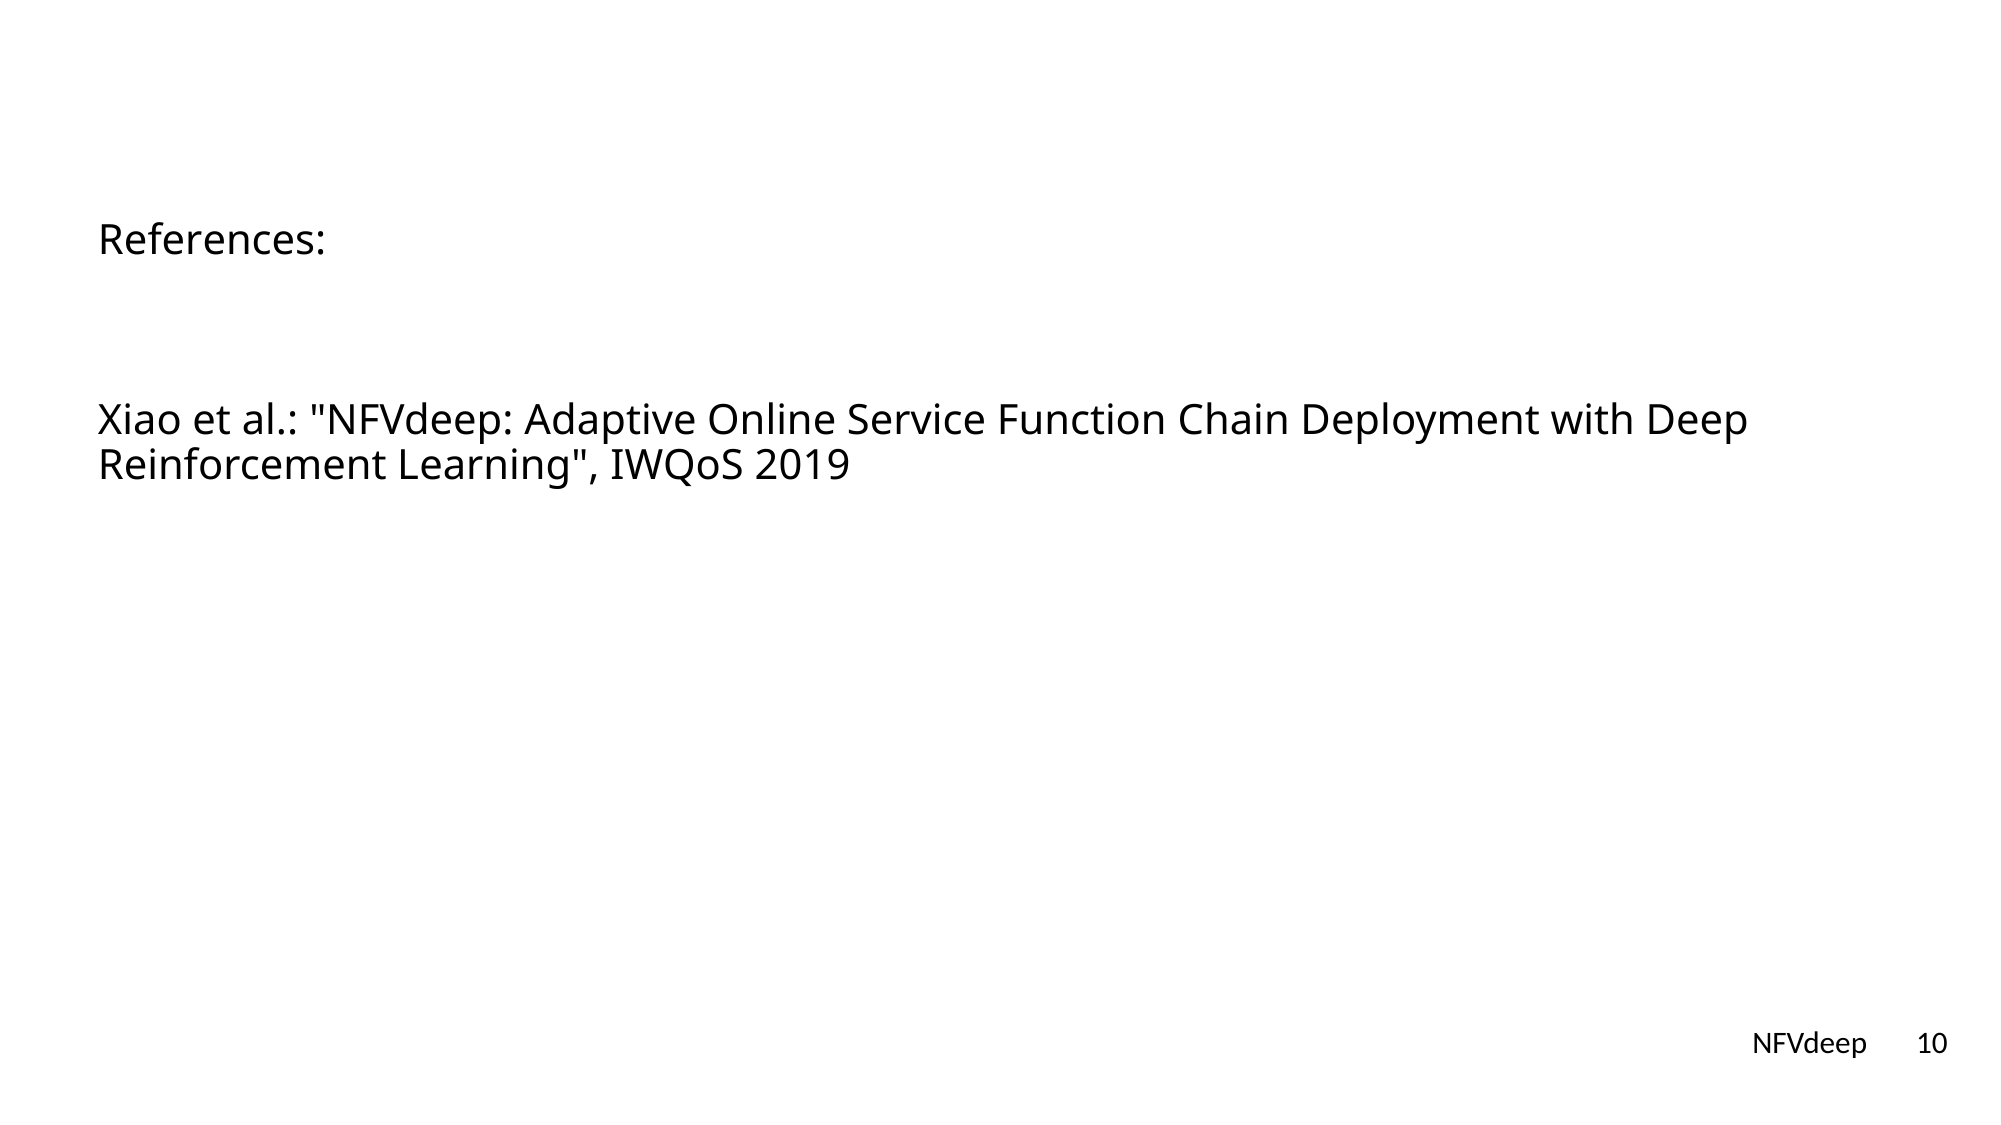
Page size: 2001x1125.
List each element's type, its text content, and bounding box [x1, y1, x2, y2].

title References: Xiao et al.: "NFVdeep: Adaptive Online Service Function Chain Deployment with Deep Reinforcement Learning", IWQoS 2019 [82, 115, 1808, 641]
list NFVdeep 10 [260, 1025, 1986, 1084]
